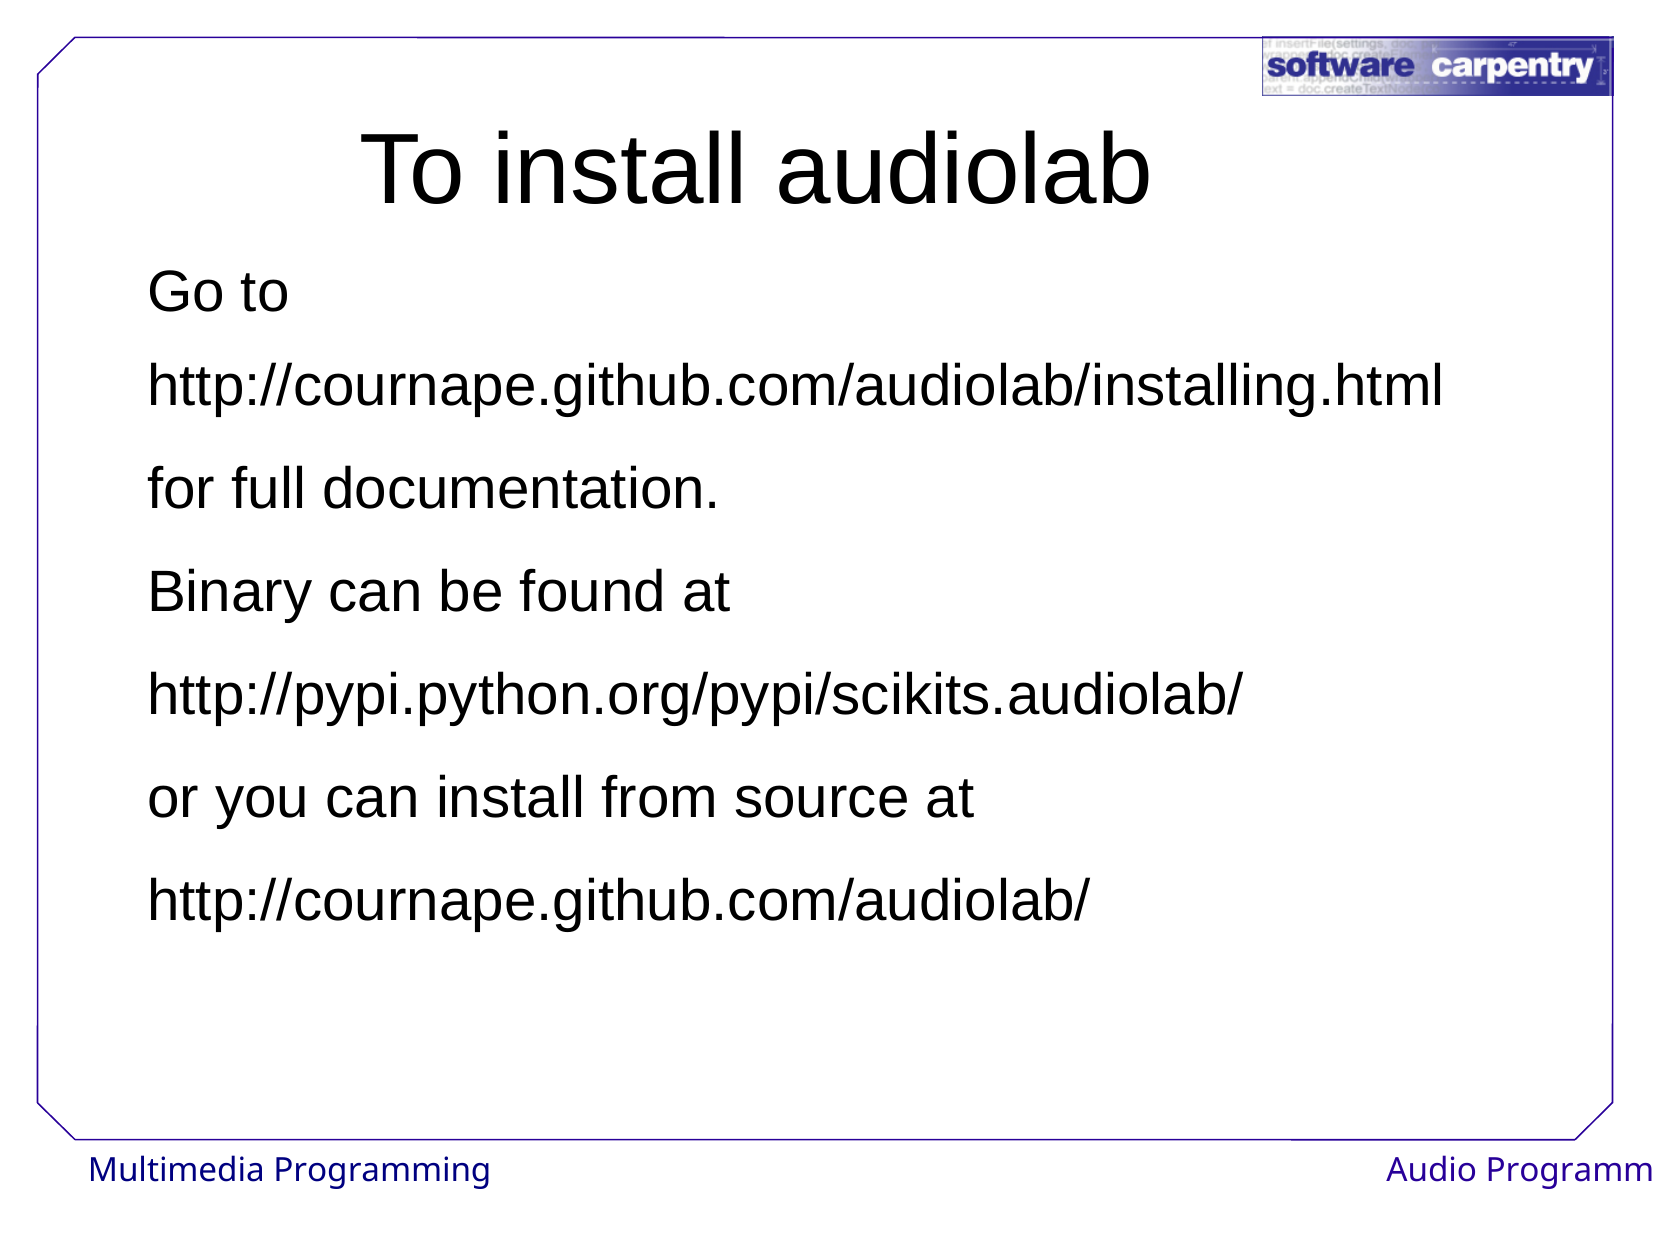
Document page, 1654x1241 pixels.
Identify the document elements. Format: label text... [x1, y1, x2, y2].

list Go to http://cournape.github.com/audiolab/installing.html for full documentation. Binary can be found at http://pypi.python.org/pypi/scikits.audiolab/ or you can install from source at http://cournape.github.com/audiolab/ [108, 251, 1584, 1150]
title To install audiolab [90, 106, 1423, 234]
picture [1262, 36, 1614, 96]
